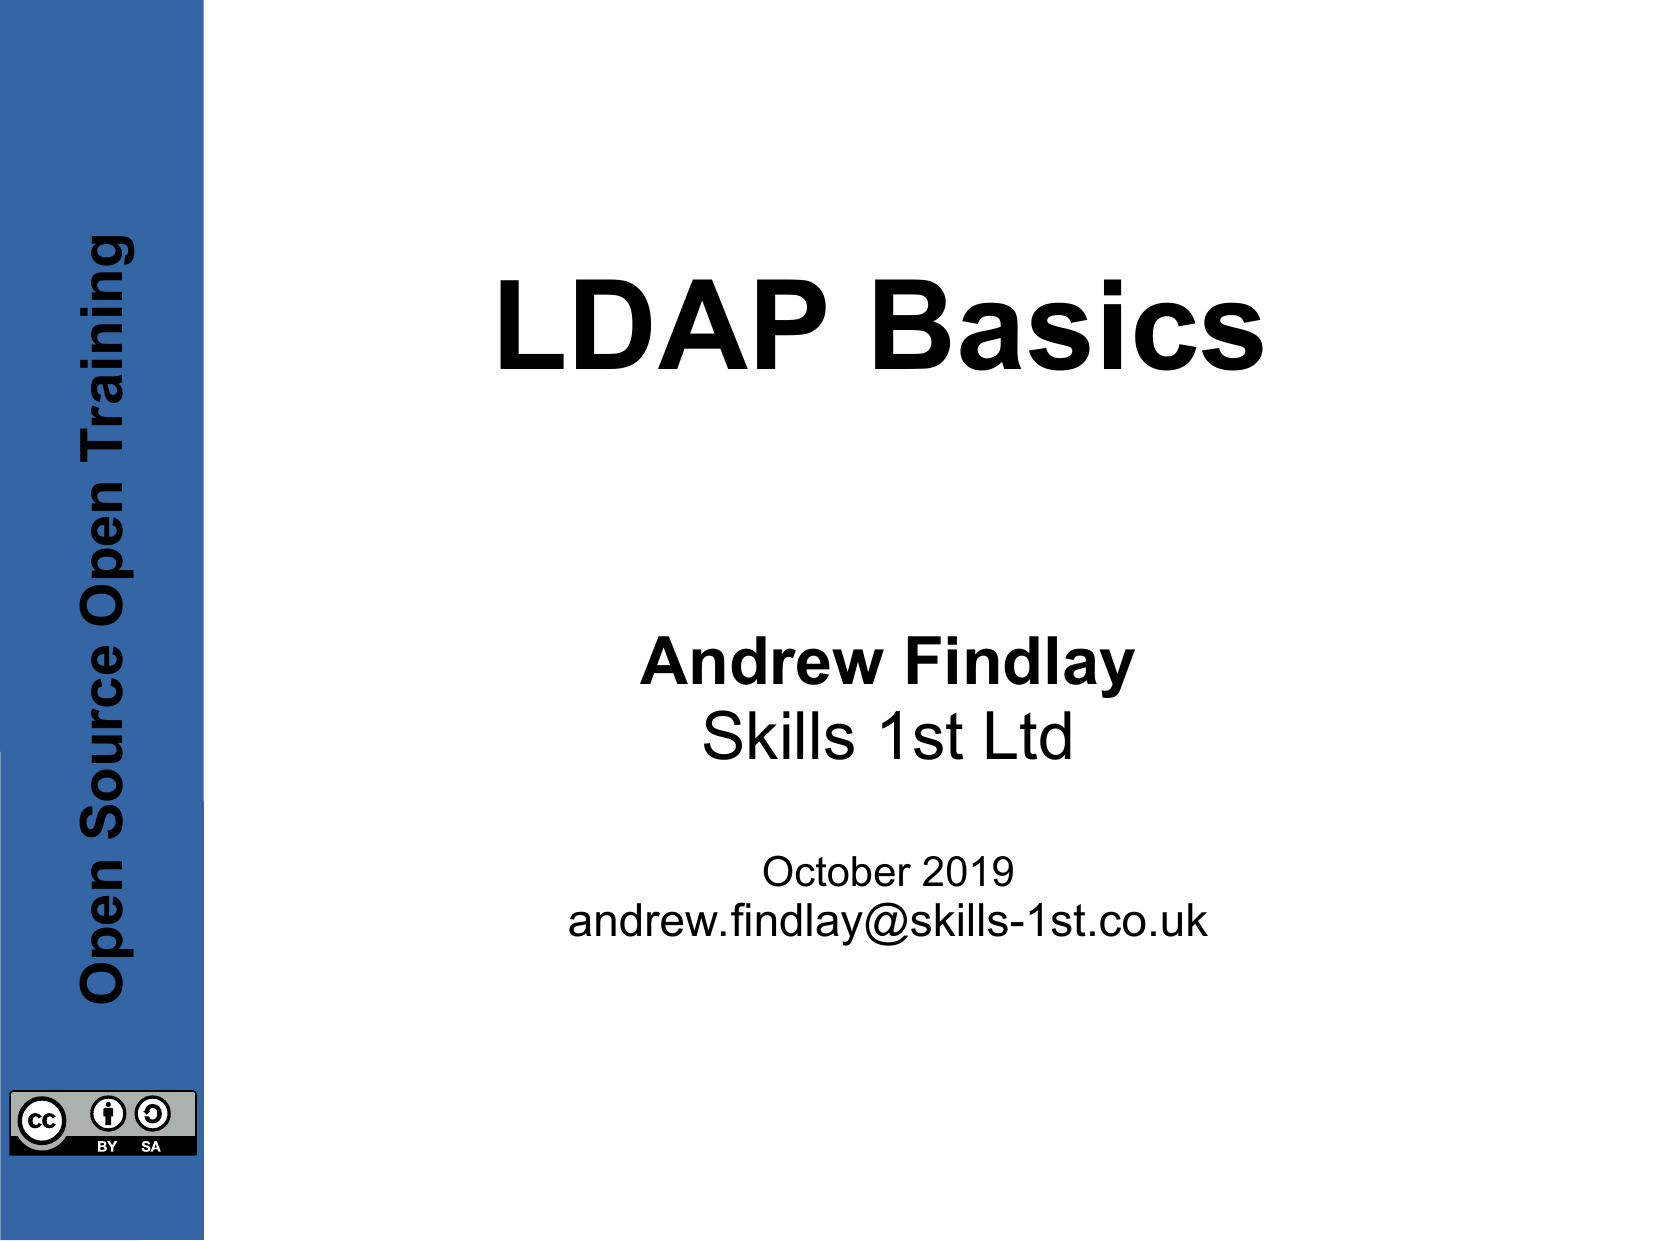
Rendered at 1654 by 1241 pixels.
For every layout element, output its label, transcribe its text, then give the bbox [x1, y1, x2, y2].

title LDAP Basics [227, 102, 1534, 549]
subtitle Andrew Findlay Skills 1st Ltd October 2019 andrew.findlay@skills-1st.co.uk [238, 444, 1539, 1127]
